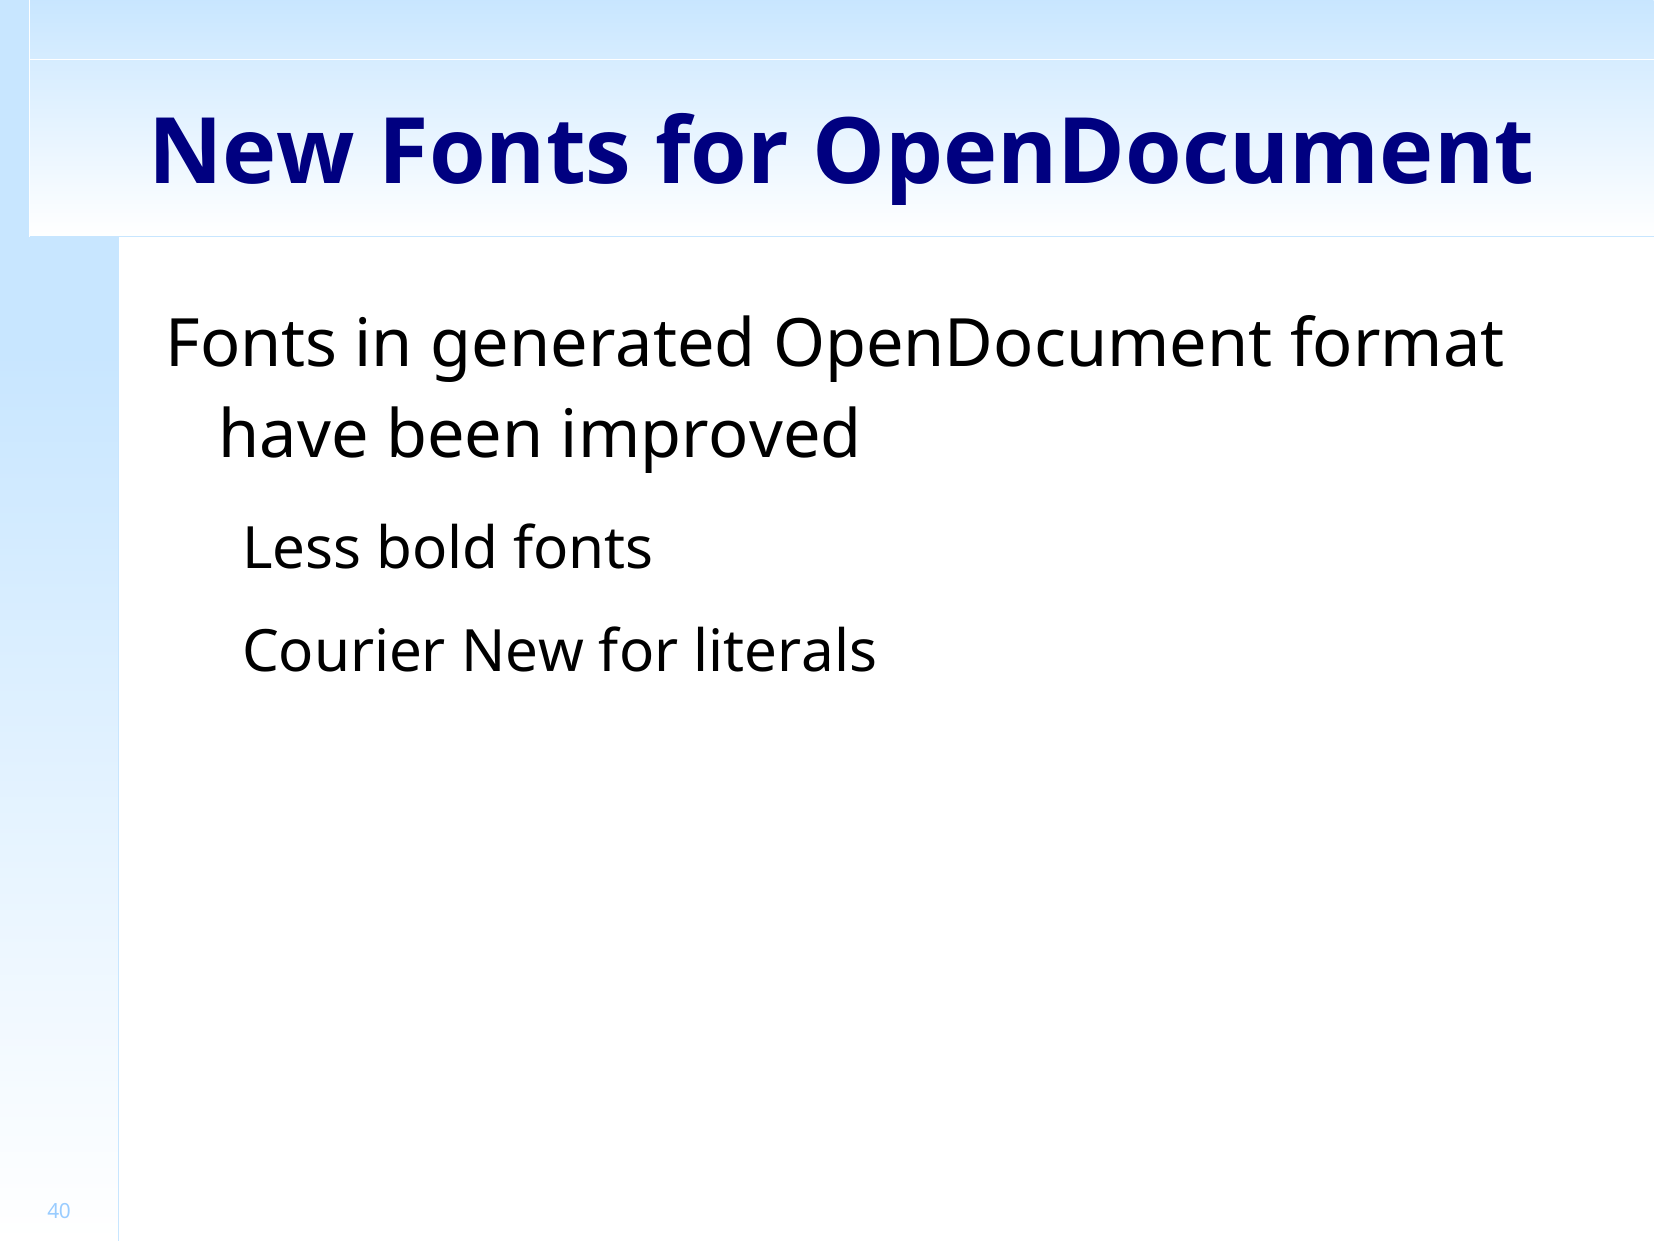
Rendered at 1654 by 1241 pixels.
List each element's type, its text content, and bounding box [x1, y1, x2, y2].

title New Fonts for OpenDocument [29, 59, 1654, 237]
list Fonts in generated OpenDocument format have been improved Less bold fonts Courier New for literals [147, 295, 1625, 1182]
